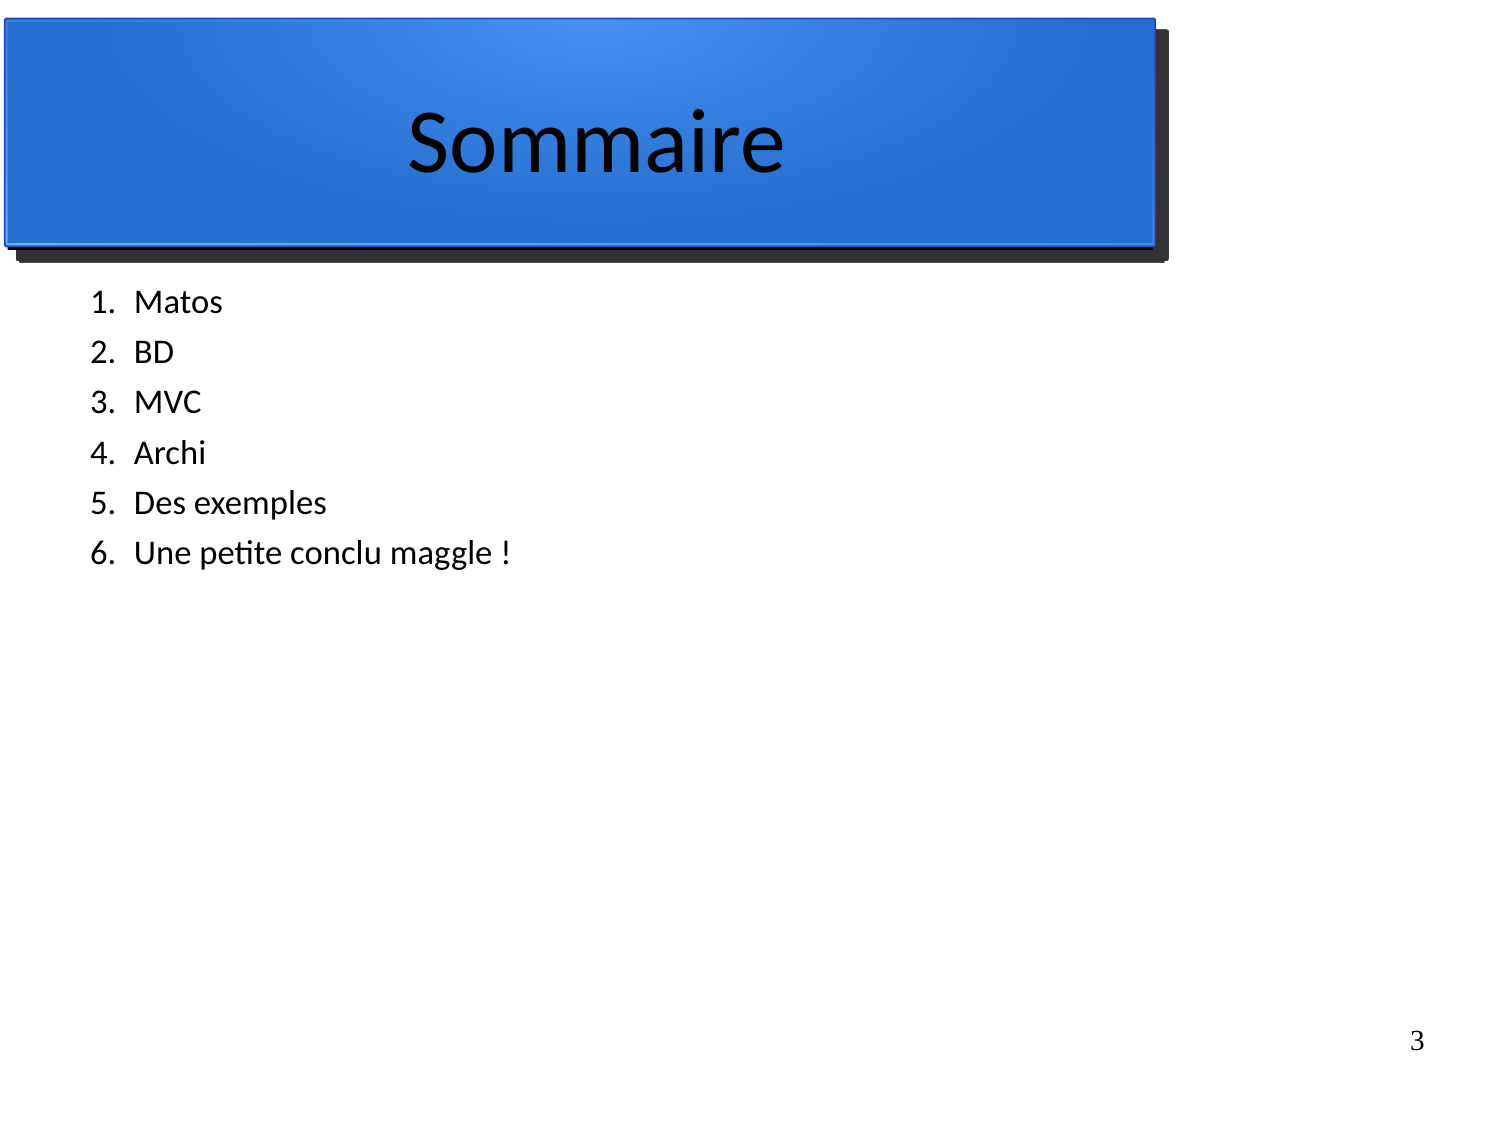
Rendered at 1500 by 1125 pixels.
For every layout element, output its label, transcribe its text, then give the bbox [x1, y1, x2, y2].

title Sommaire [75, 42, 1120, 229]
list Matos BD MVC Archi Des exemples Une petite conclu maggle ! [75, 271, 734, 583]
